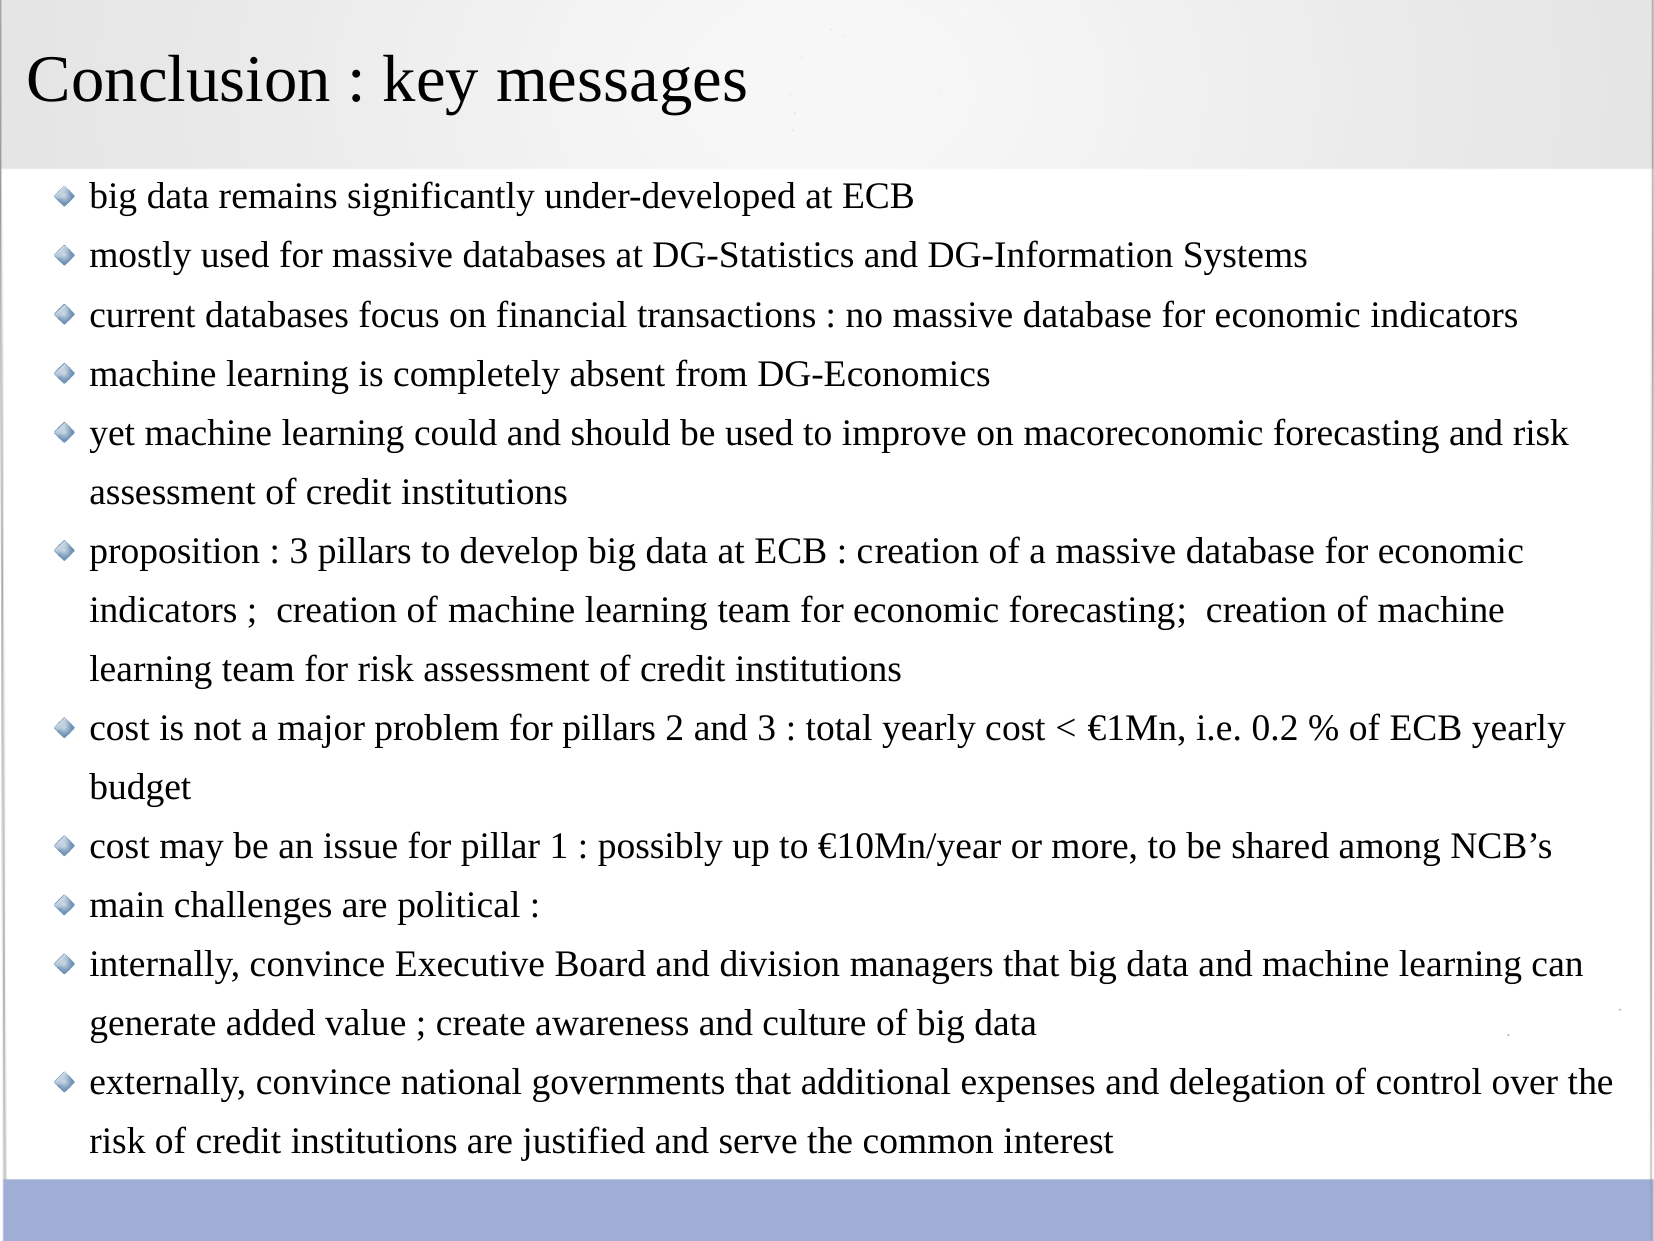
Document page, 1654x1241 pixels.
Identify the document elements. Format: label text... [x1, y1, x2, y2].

text_box big data remains significantly under-developed at ECB mostly used for massive databases at DG-Statistics and DG-Information Systems current databases focus on financial transactions : no massive database for economic indicators machine learning is completely absent from DG-Economics yet machine learning could and should be used to improve on macoreconomic forecasting and risk assessment of credit institutions proposition : 3 pillars to develop big data at ECB : creation of a massive database for economic indicators ; creation of machine learning team for economic forecasting; creation of machine learning team for risk assessment of credit institutions cost is not a major problem for pillars 2 and 3 : total yearly cost < €1Mn, i.e. 0.2 % of ECB yearly budget cost may be an issue for pillar 1 : possibly up to €10Mn/year or more, to be shared among NCB’s main challenges are political : internally, convince Executive Board and division managers that big data and machine learning can generate added value ; create awareness and culture of big data externally, convince national governments that additional expenses and delegation of control over the risk of credit institutions are justified and serve the common interest [3, 150, 1642, 1170]
text_box Conclusion : key messages [11, 34, 1524, 150]
